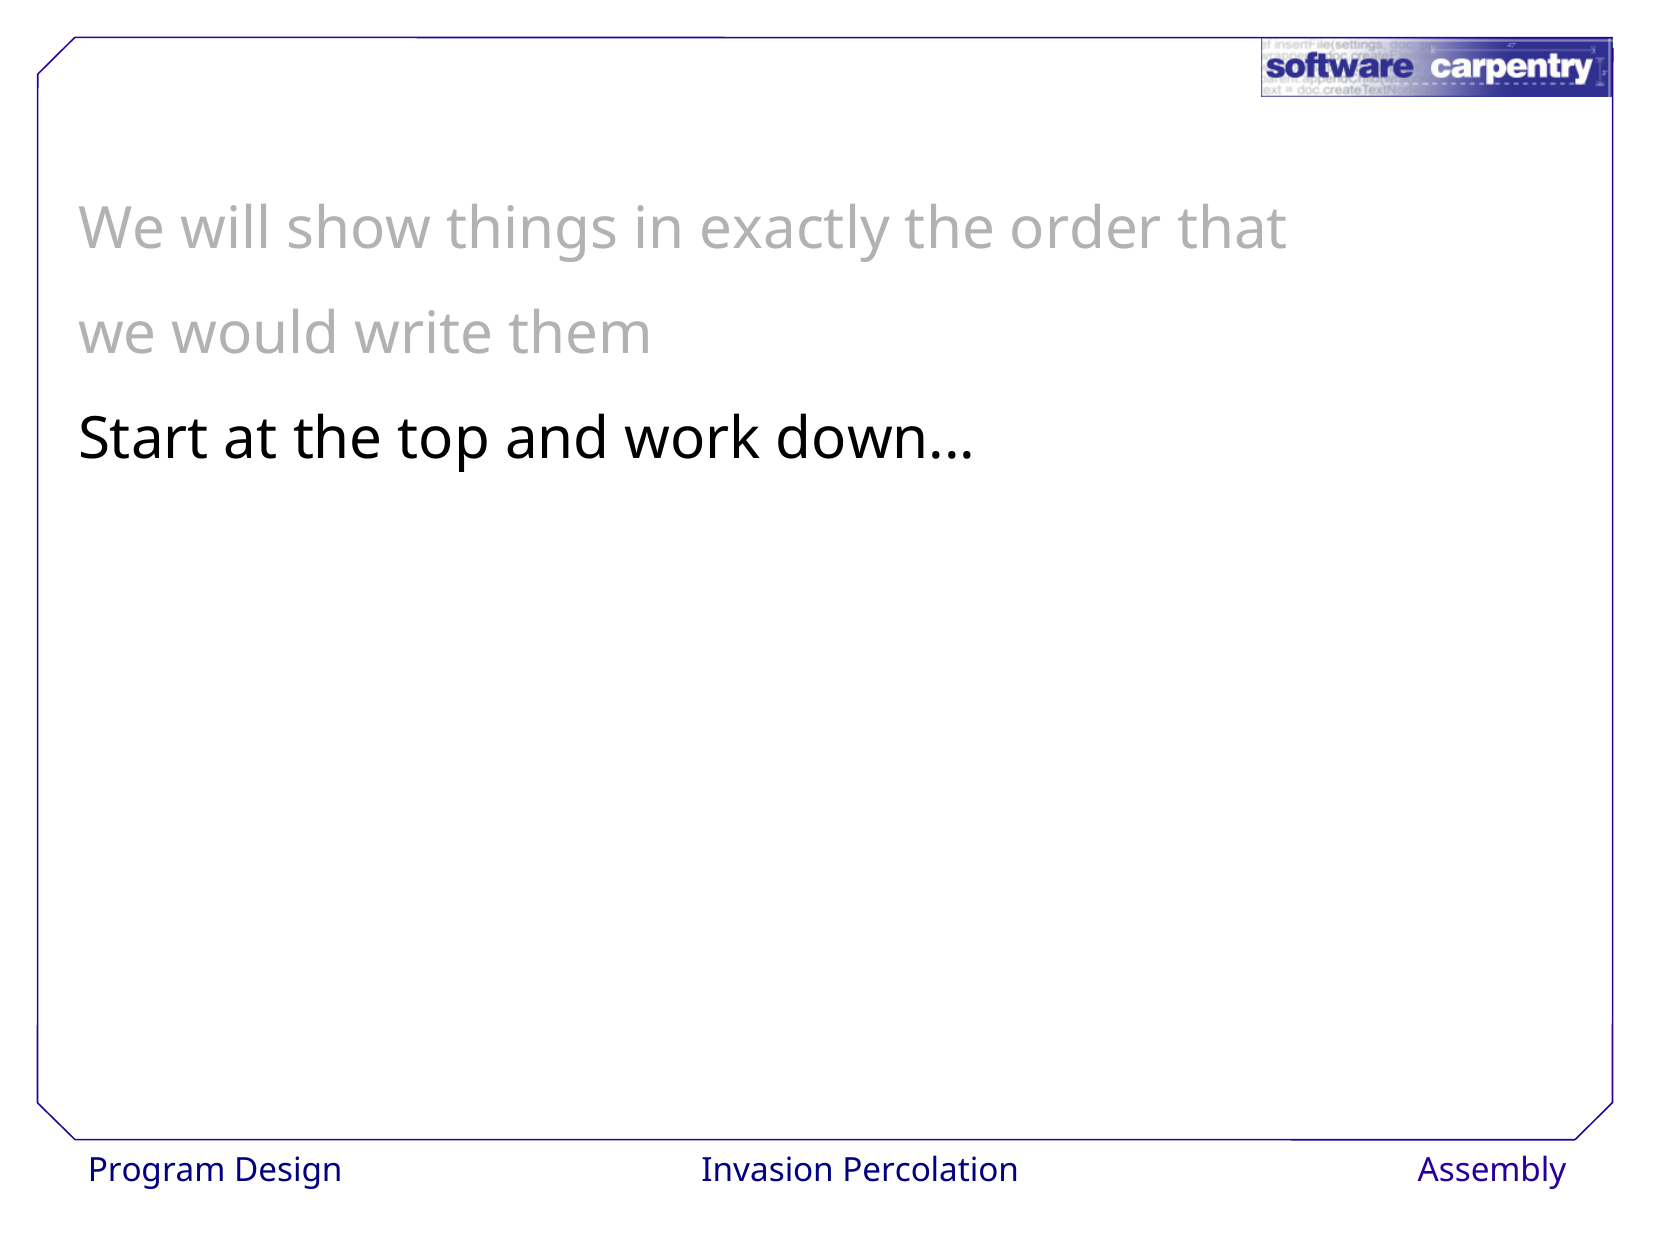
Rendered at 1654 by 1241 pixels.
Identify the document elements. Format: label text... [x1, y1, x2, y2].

text_box We will show things in exactly the order that we would write them Start at the top and work down... [63, 147, 1453, 478]
picture [1261, 39, 1613, 97]
